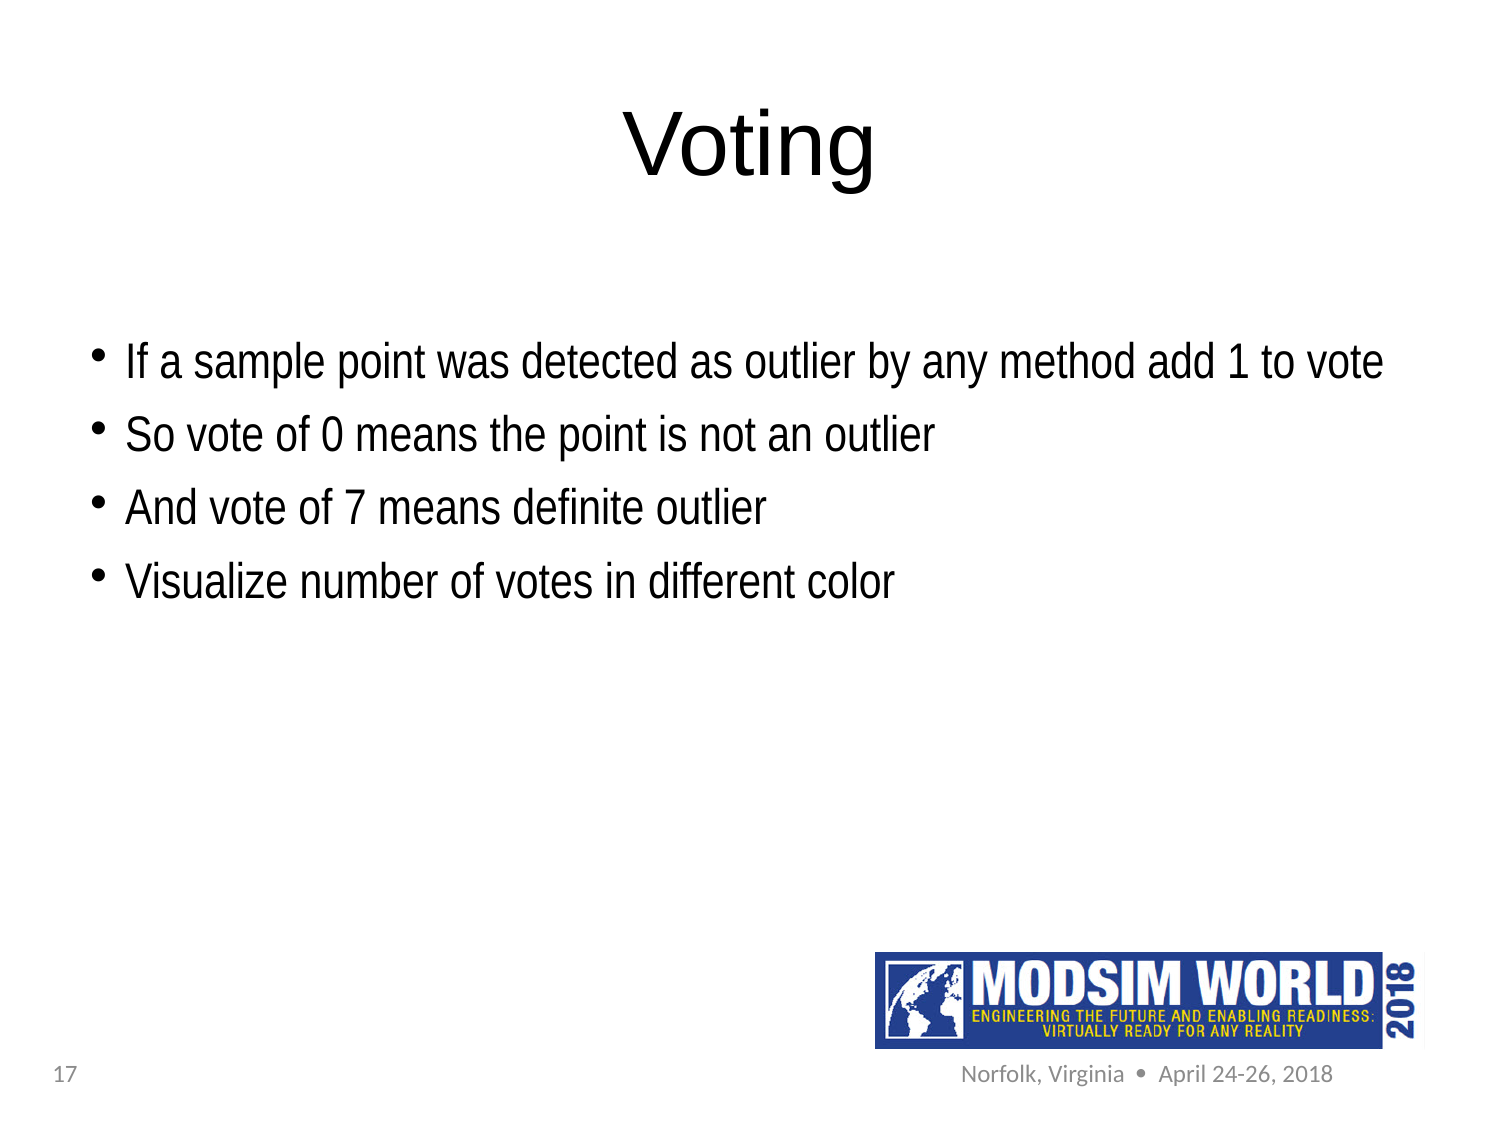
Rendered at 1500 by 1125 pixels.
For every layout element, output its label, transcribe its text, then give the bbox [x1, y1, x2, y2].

text_box <number> [37, 1042, 388, 1103]
text_box Voting [74, 45, 1425, 233]
picture [875, 1005, 1425, 1042]
text_box If a sample point was detected as outlier by any method add 1 to vote So vote of 0 means the point is not an outlier And vote of 7 means definite outlier Visualize number of votes in different color [74, 262, 1425, 1005]
text_box Norfolk, Virginia  April 24-26, 2018 [874, 1042, 1427, 1103]
